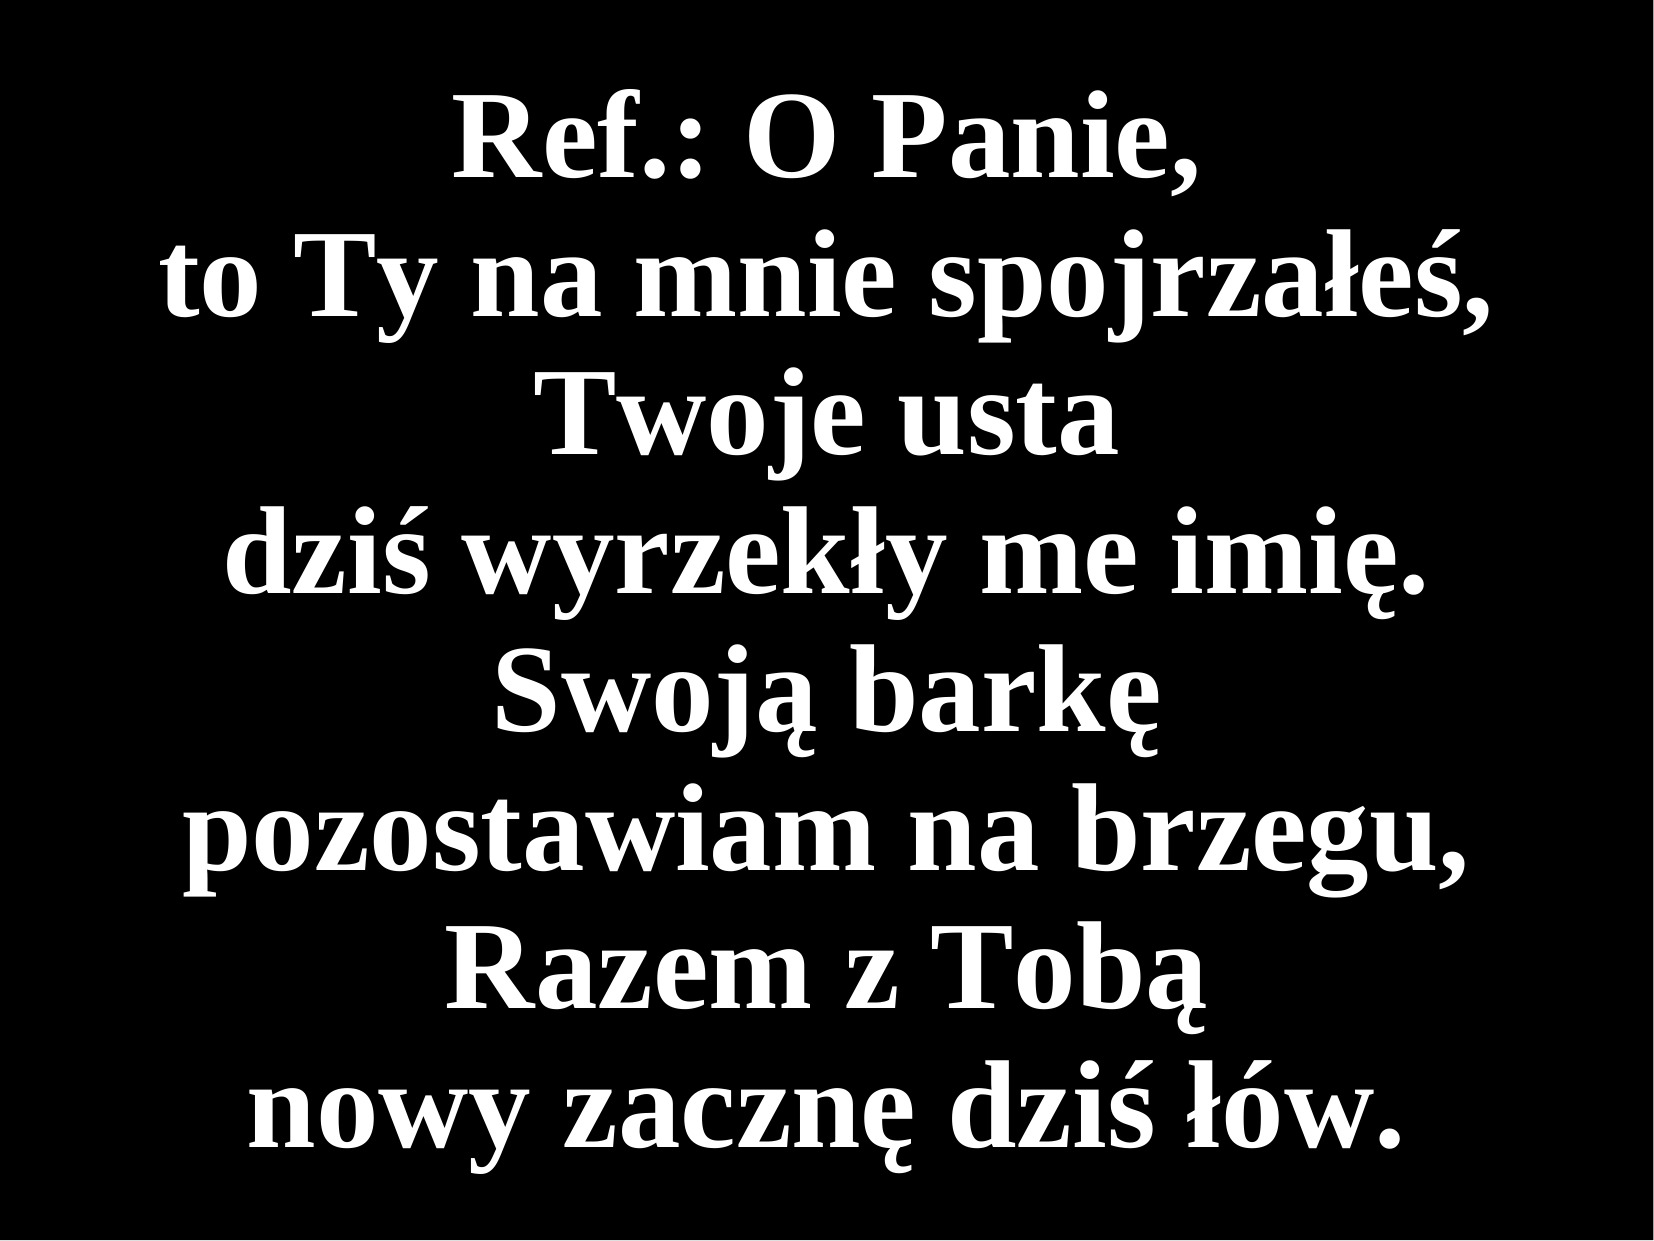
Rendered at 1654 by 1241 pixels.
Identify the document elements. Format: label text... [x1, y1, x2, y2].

title Ref.: O Panie, to Ty na mnie spojrzałeś, Twoje usta dziś wyrzekły me imię. Swoją barkę pozostawiam na brzegu, Razem z Tobą nowy zacznę dziś łów. [0, 0, 1654, 1241]
